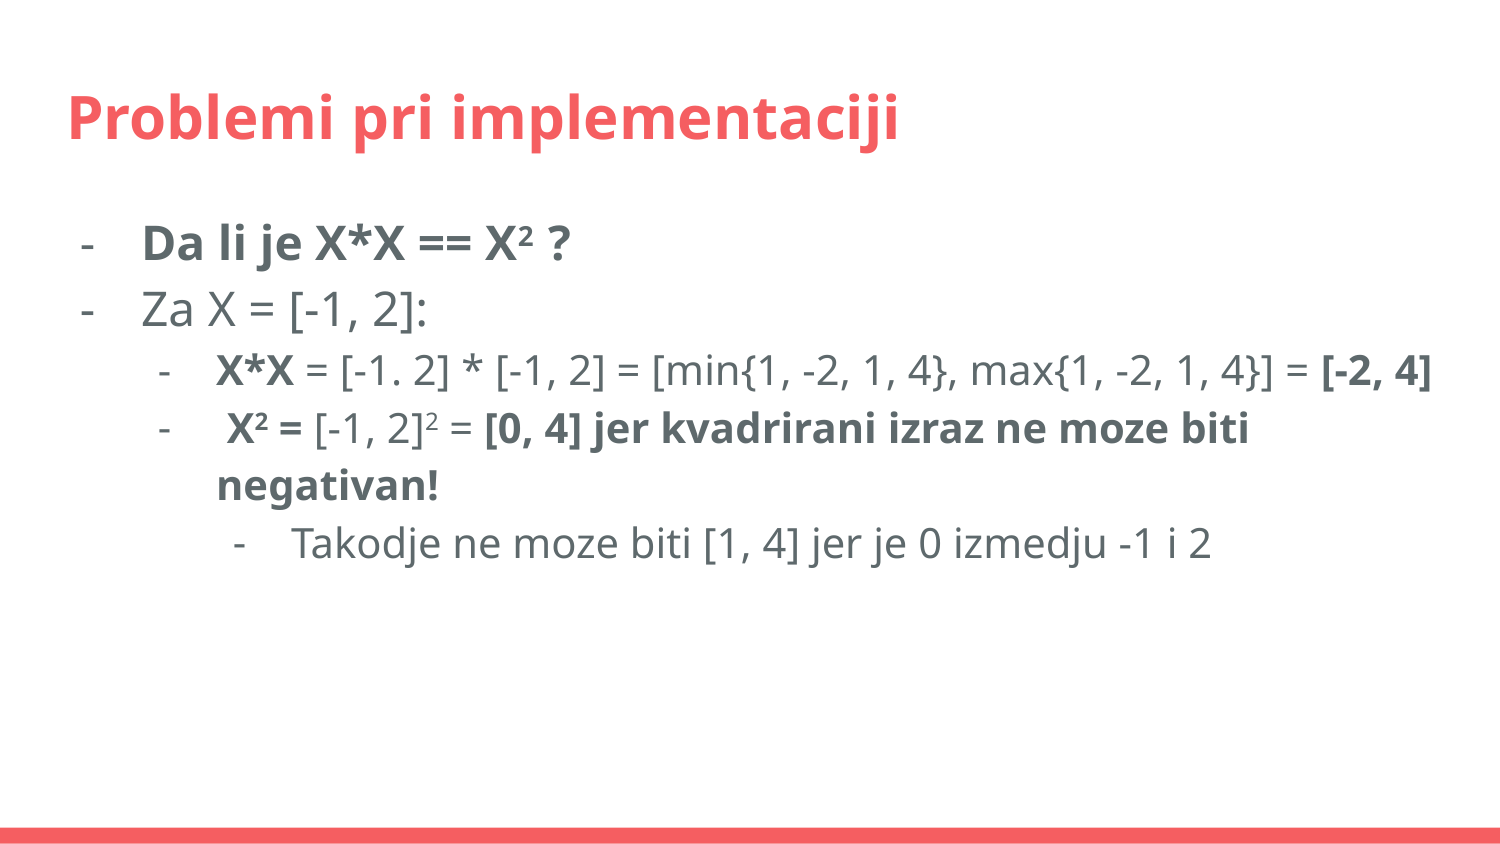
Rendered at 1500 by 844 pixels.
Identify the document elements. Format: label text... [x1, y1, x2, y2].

title Problemi pri implementaciji [51, 64, 1449, 167]
list Da li je X*X == X2 ? Za X = [-1, 2]: X*X = [-1. 2] * [-1, 2] = [min{1, -2, 1, 4}, max{1, -2, 1, 4}] = [-2, 4] X2 = [-1, 2]2 = [0, 4] jer kvadrirani izraz ne moze biti negativan! Takodje ne moze biti [1, 4] jer je 0 izmedju -1 i 2 [51, 189, 1449, 750]
